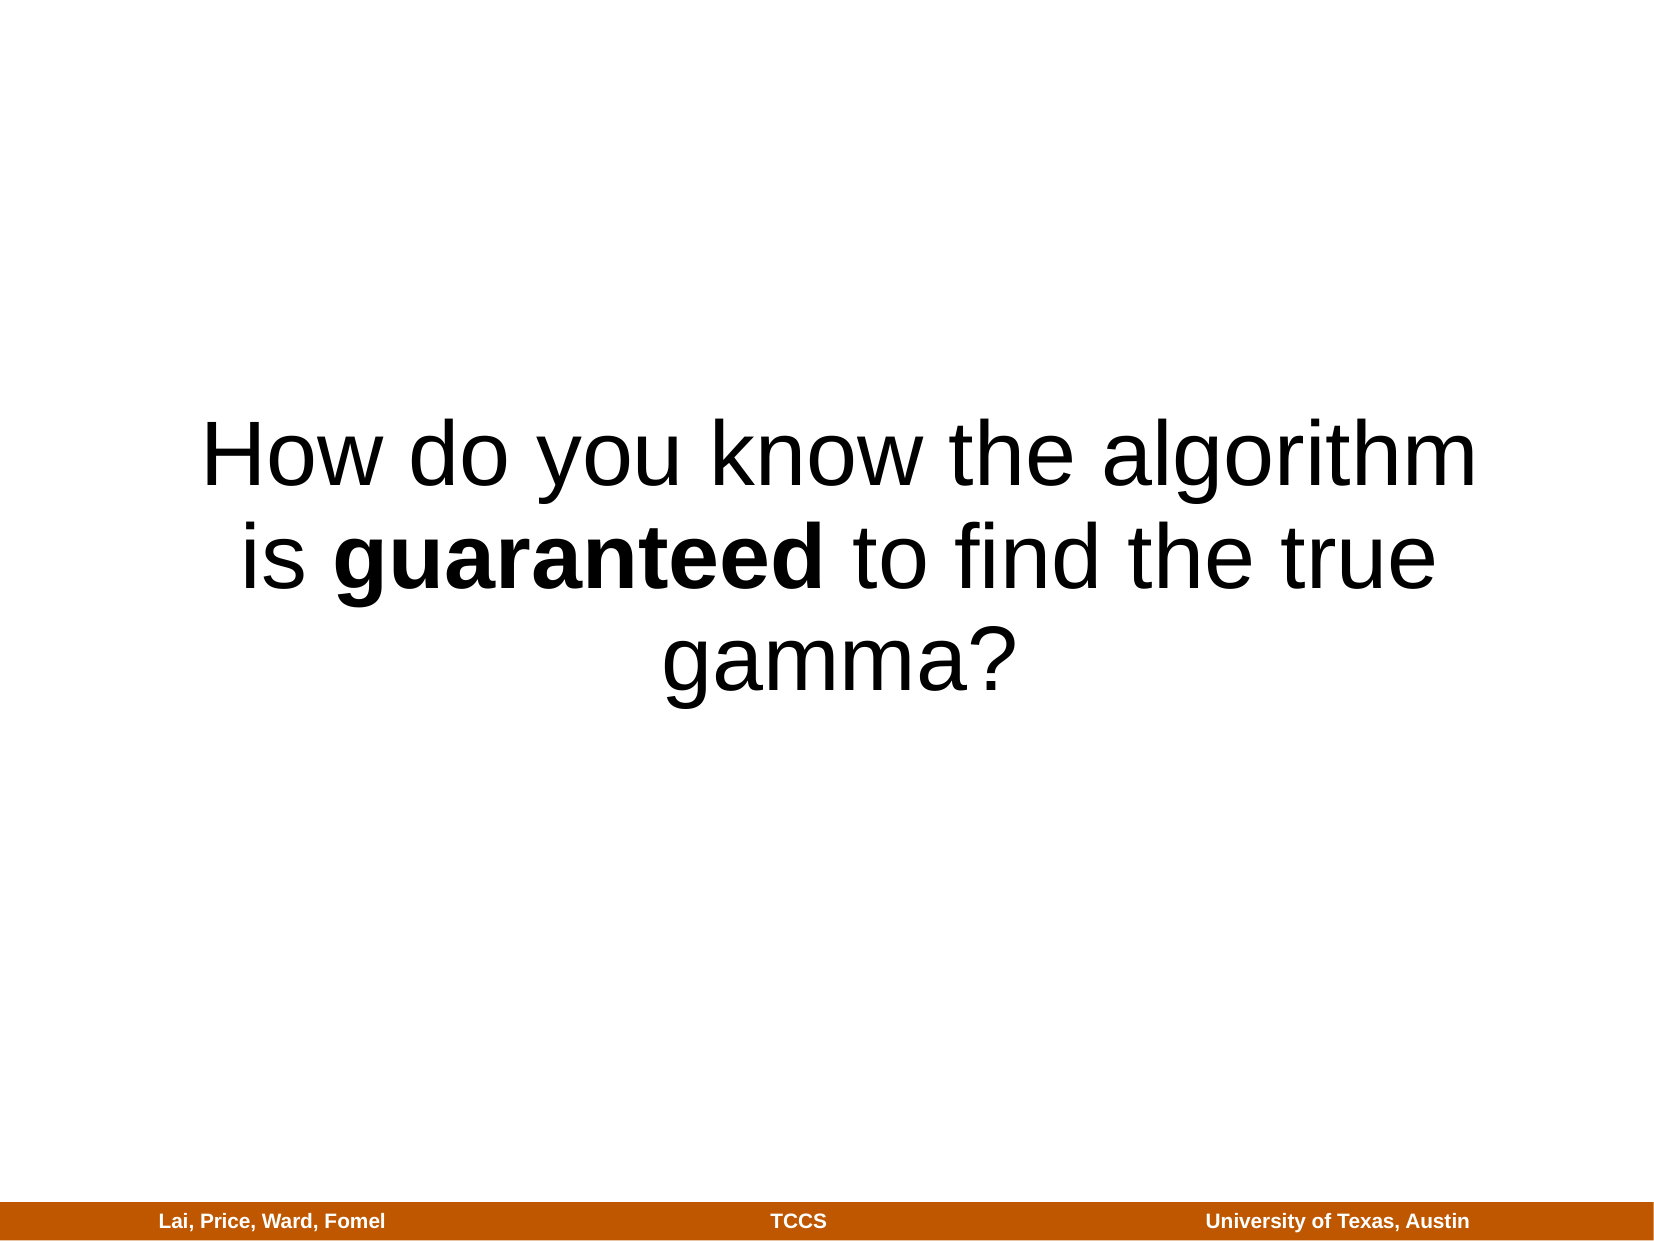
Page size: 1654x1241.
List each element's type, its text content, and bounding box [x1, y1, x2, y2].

text_box How do you know the algorithm is guaranteed to find the true gamma? [165, 395, 1516, 718]
